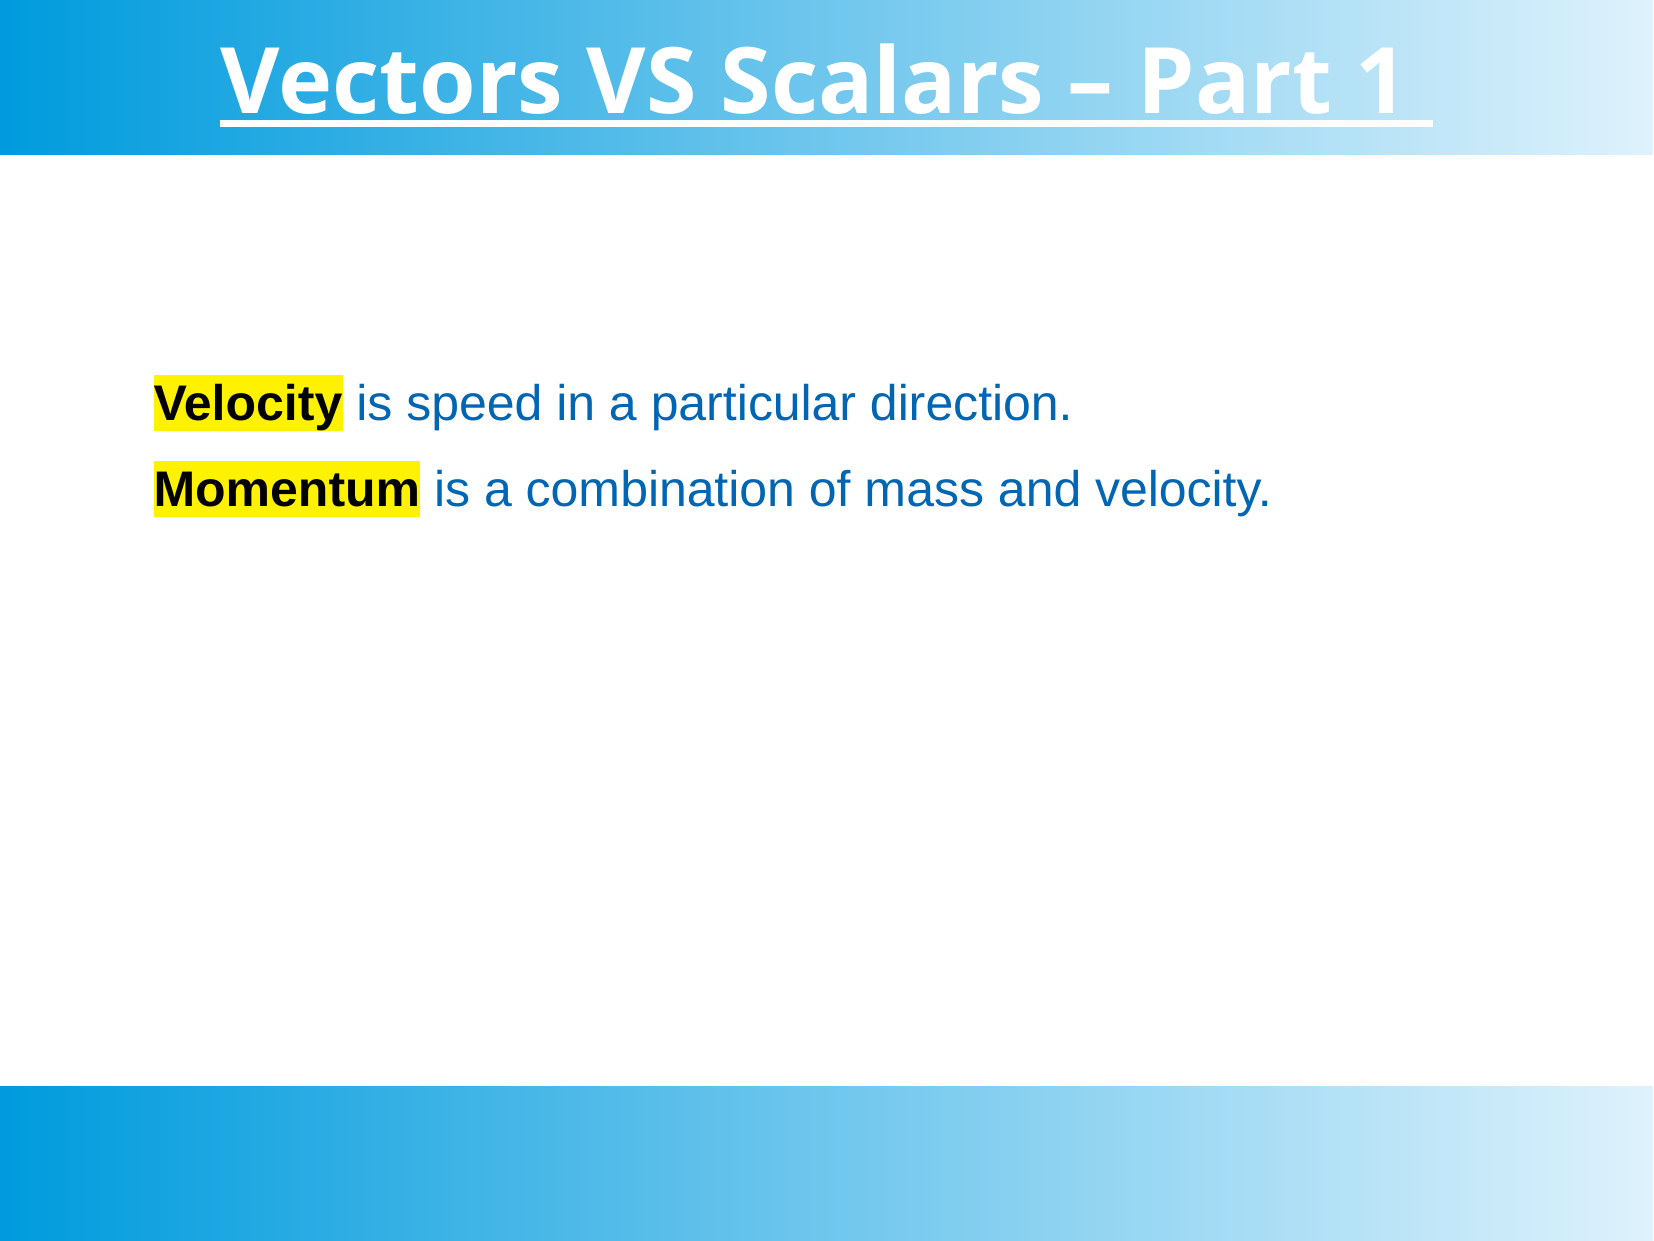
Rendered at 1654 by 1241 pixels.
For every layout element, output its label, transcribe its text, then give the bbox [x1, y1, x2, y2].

title Vectors VS Scalars – Part 1 [82, 25, 1571, 130]
list Velocity is speed in a particular direction. Momentum is a combination of mass and velocity. [82, 290, 1571, 1010]
